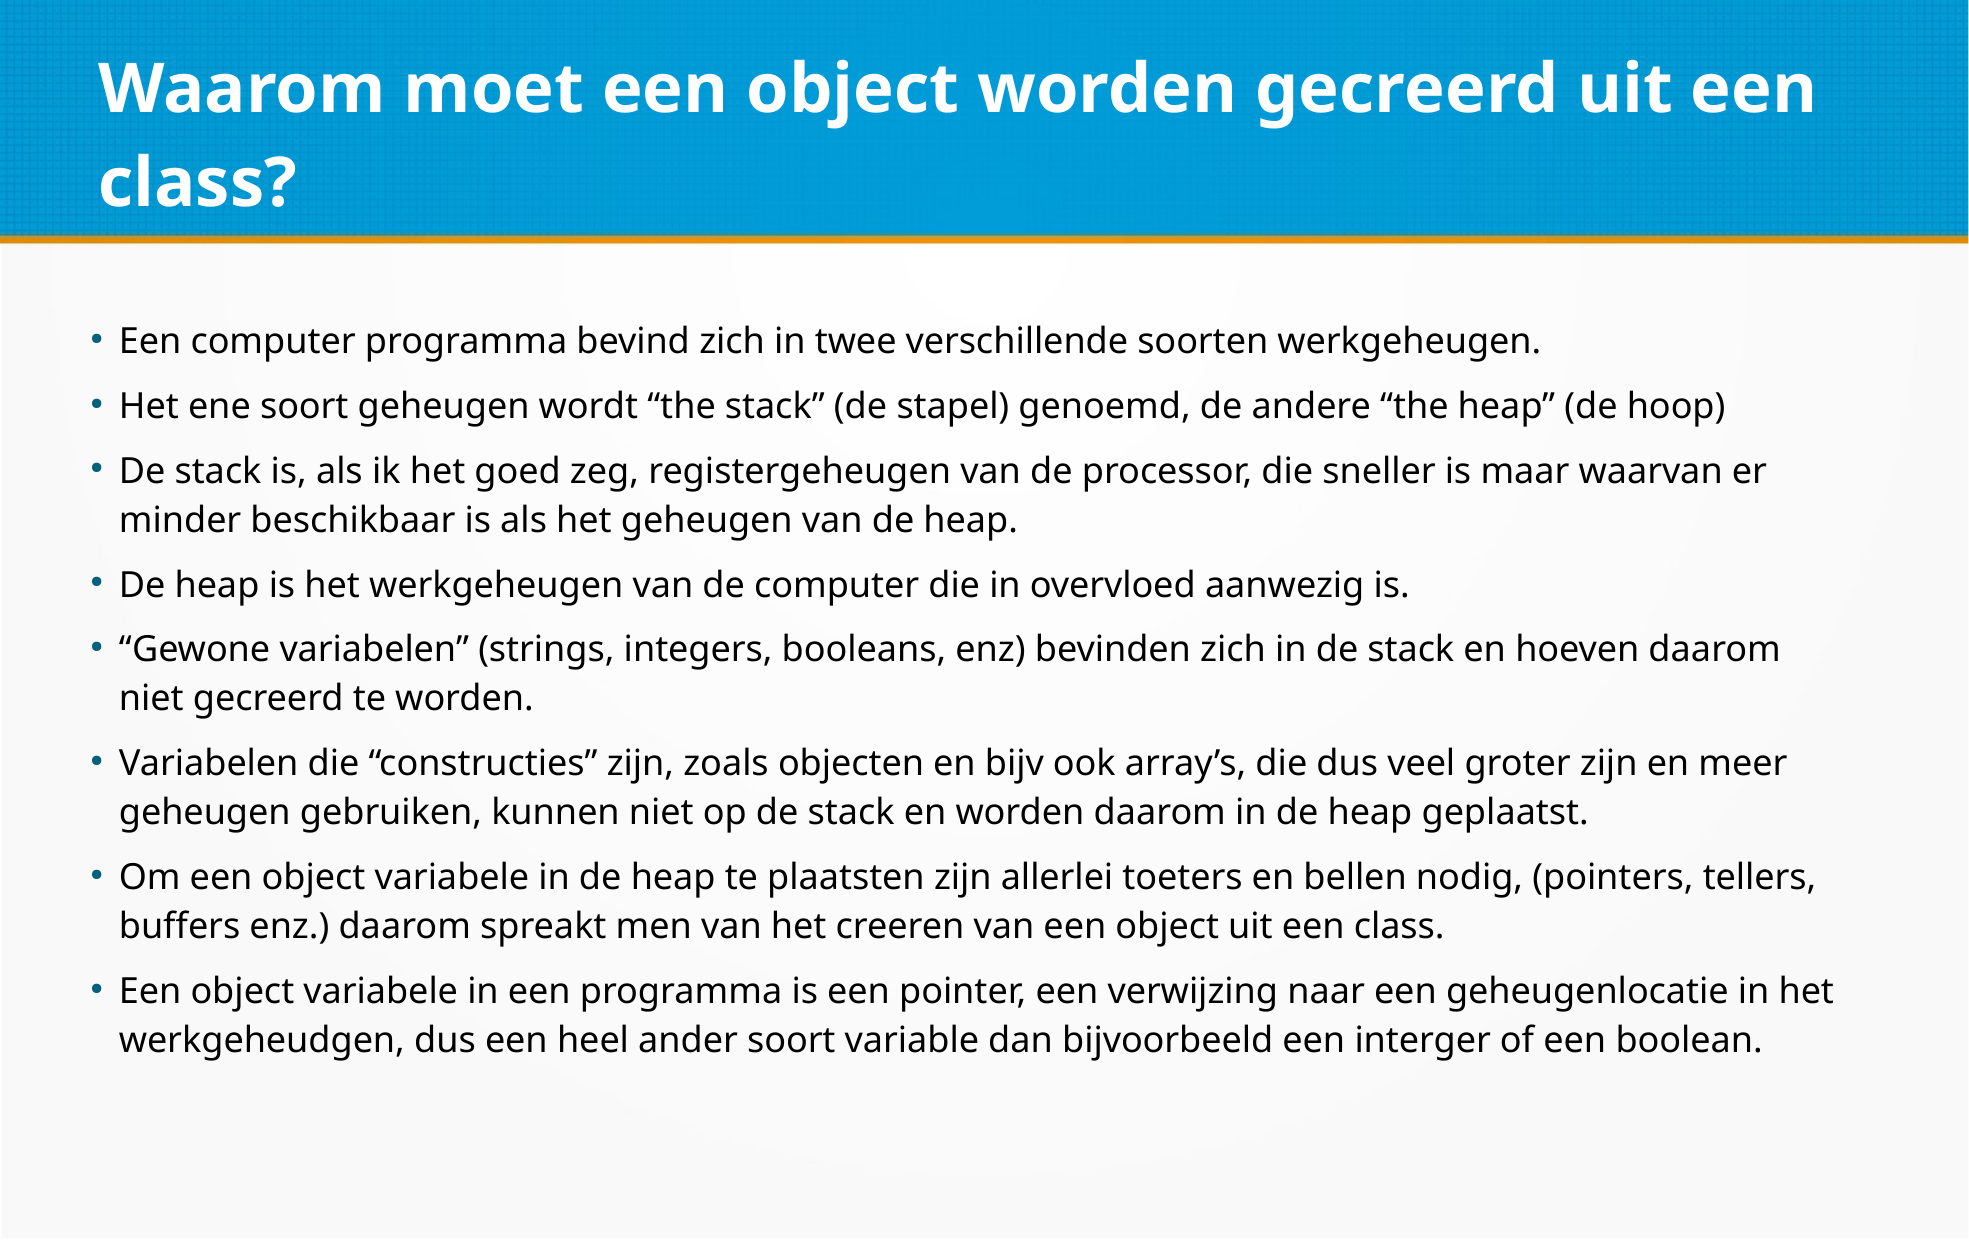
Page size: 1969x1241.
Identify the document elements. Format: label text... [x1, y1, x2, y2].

picture [0, 233, 1969, 1241]
list Een computer programma bevind zich in twee verschillende soorten werkgeheugen. Het ene soort geheugen wordt “the stack” (de stapel) genoemd, de andere “the heap” (de hoop) De stack is, als ik het goed zeg, registergeheugen van de processor, die sneller is maar waarvan er minder beschikbaar is als het geheugen van de heap. De heap is het werkgeheugen van de computer die in overvloed aanwezig is. “Gewone variabelen” (strings, integers, booleans, enz) bevinden zich in de stack en hoeven daarom niet gecreerd te worden. Variabelen die “constructies” zijn, zoals objecten en bijv ook array’s, die dus veel groter zijn en meer geheugen gebruiken, kunnen niet op de stack en worden daarom in de heap geplaatst. Om een object variabele in de heap te plaatsten zijn allerlei toeters en bellen nodig, (pointers, tellers, buffers enz.) daarom spreakt men van het creeren van een object uit een class. Een object variabele in een programma is een pointer, een verwijzing naar een geheugenlocatie in het werkgeheudgen, dus een heel ander soort variable dan bijvoorbeeld een interger of een boolean. [80, 315, 1843, 1081]
title Waarom moet een object worden gecreerd uit een class? [98, 19, 1870, 227]
